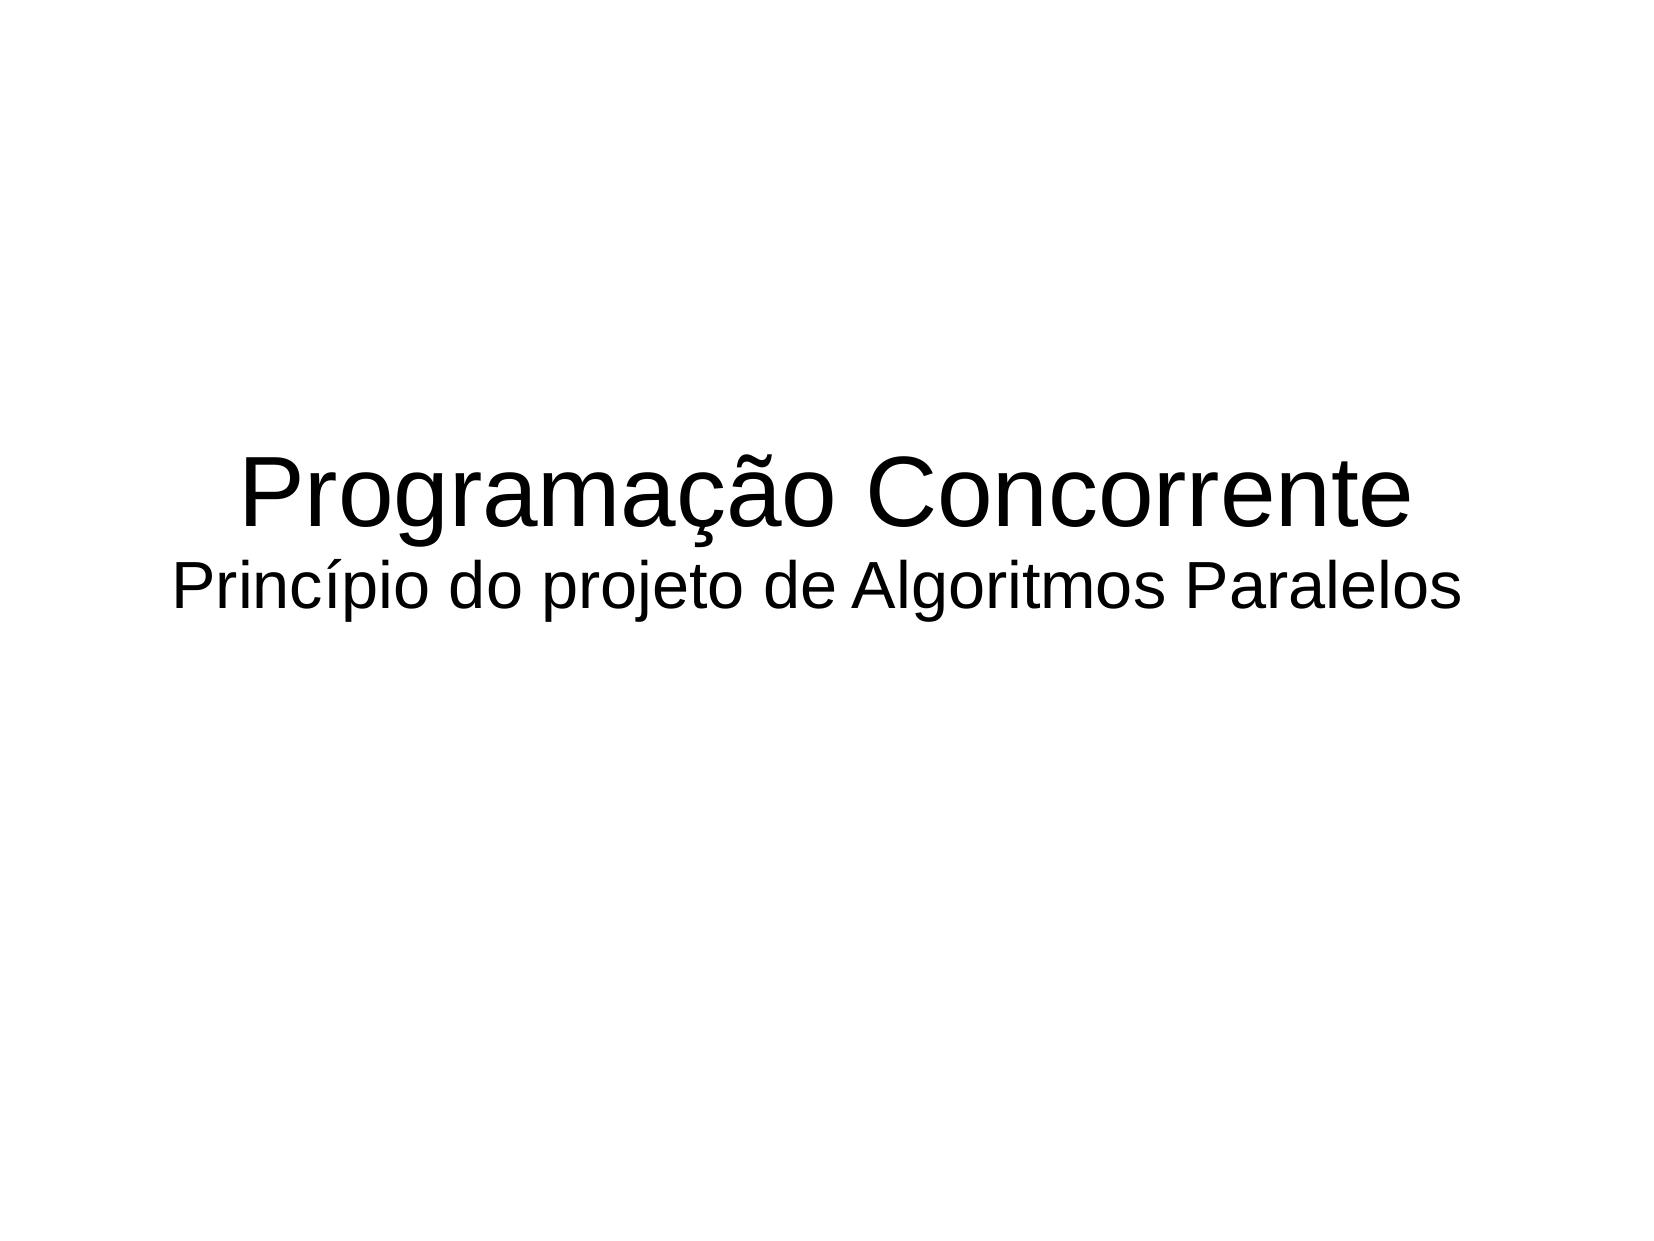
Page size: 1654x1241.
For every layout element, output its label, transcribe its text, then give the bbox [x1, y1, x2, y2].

subtitle Programação Concorrente Princípio do projeto de Algoritmos Paralelos [82, 49, 1571, 1010]
